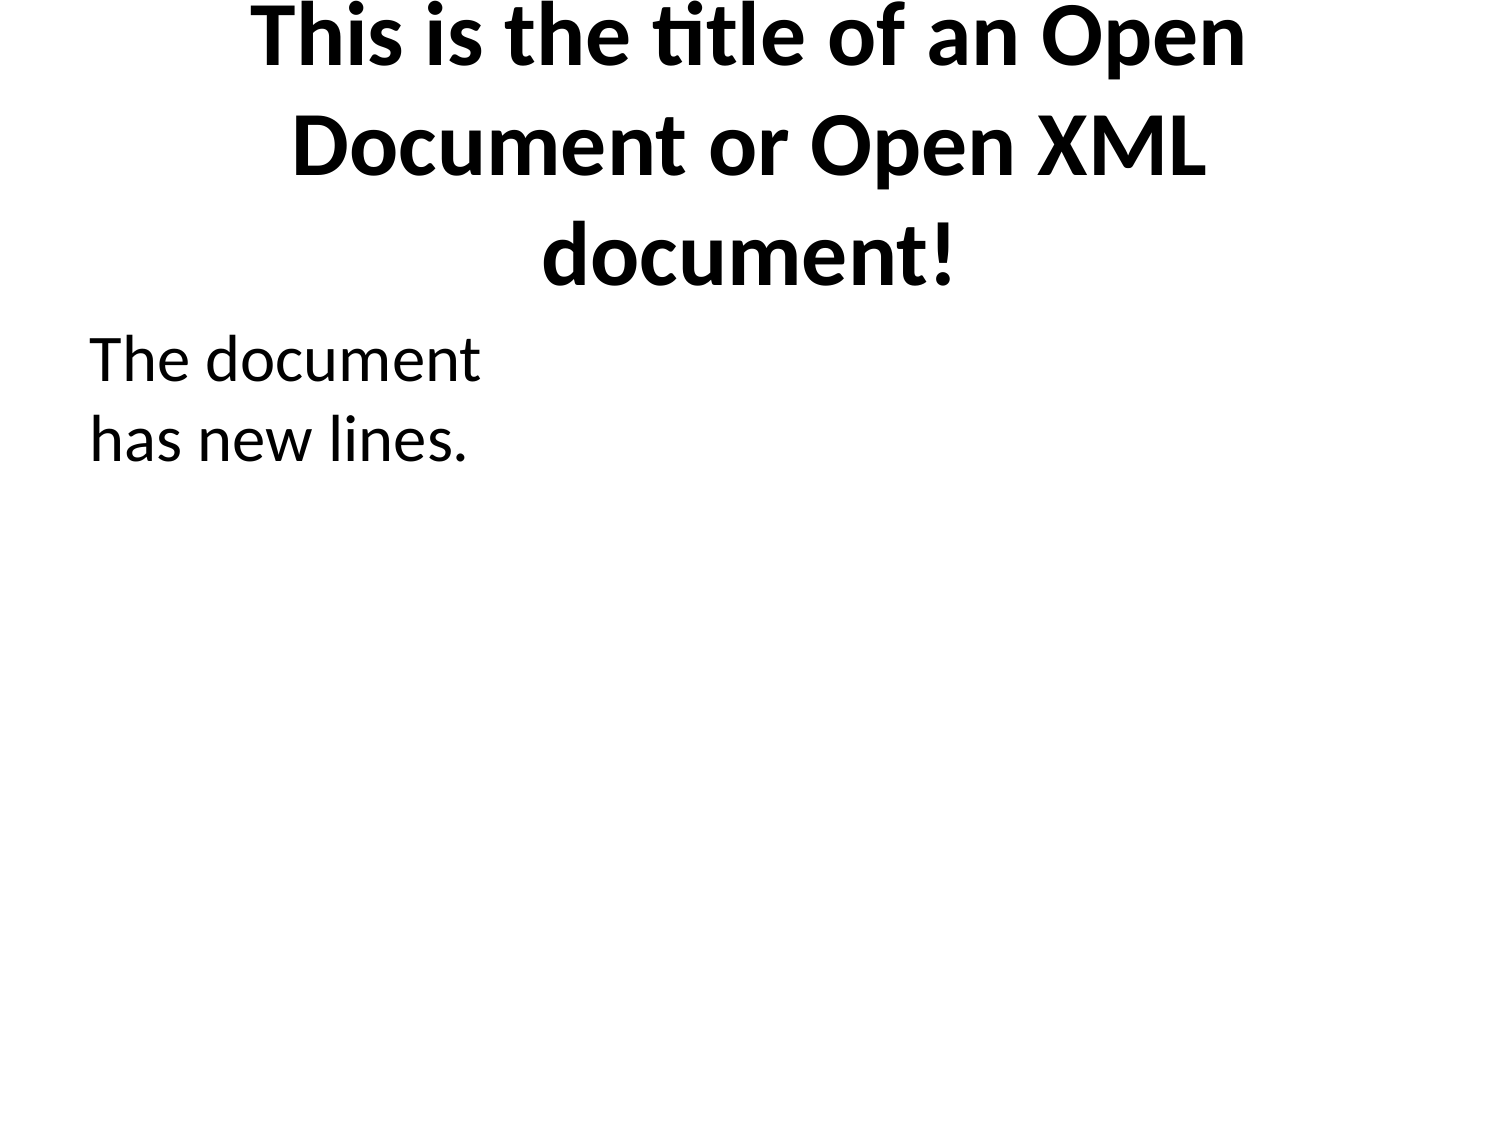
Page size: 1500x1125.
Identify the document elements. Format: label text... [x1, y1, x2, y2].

text_box This is the title of an Open Document or Open XML document! [75, 45, 1425, 233]
text_box The document has new lines. [75, 262, 1425, 1005]
